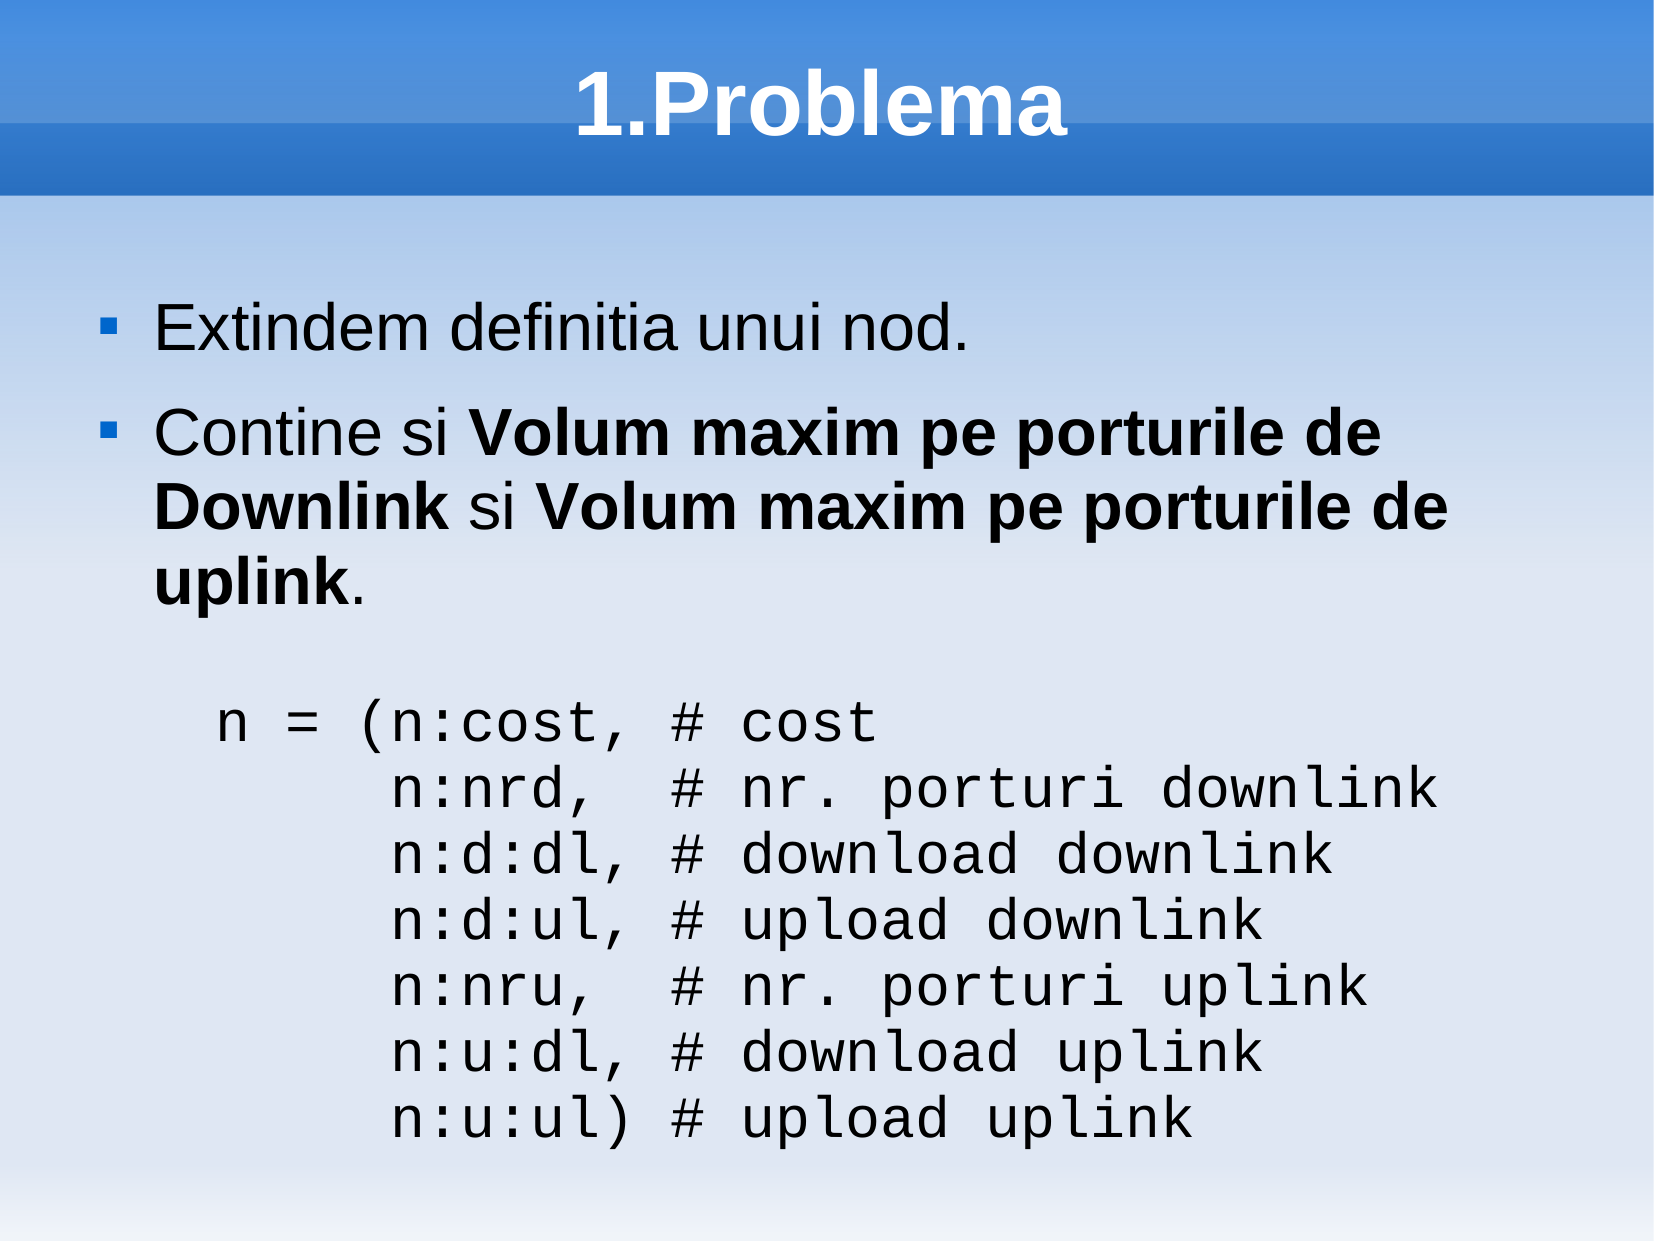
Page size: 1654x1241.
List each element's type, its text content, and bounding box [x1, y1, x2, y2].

picture [0, 0, 1654, 1241]
text_box n = (n:cost, # cost n:nrd, # nr. porturi downlink n:d:dl, # download downlink n:d:ul, # upload downlink n:nru, # nr. porturi uplink n:u:dl, # download uplink n:u:ul) # upload uplink [200, 685, 1476, 1163]
title 1.Problema [76, 7, 1565, 200]
list Extindem definitia unui nod. Contine si Volum maxim pe porturile de Downlink si Volum maxim pe porturile de uplink. [82, 290, 1571, 1094]
